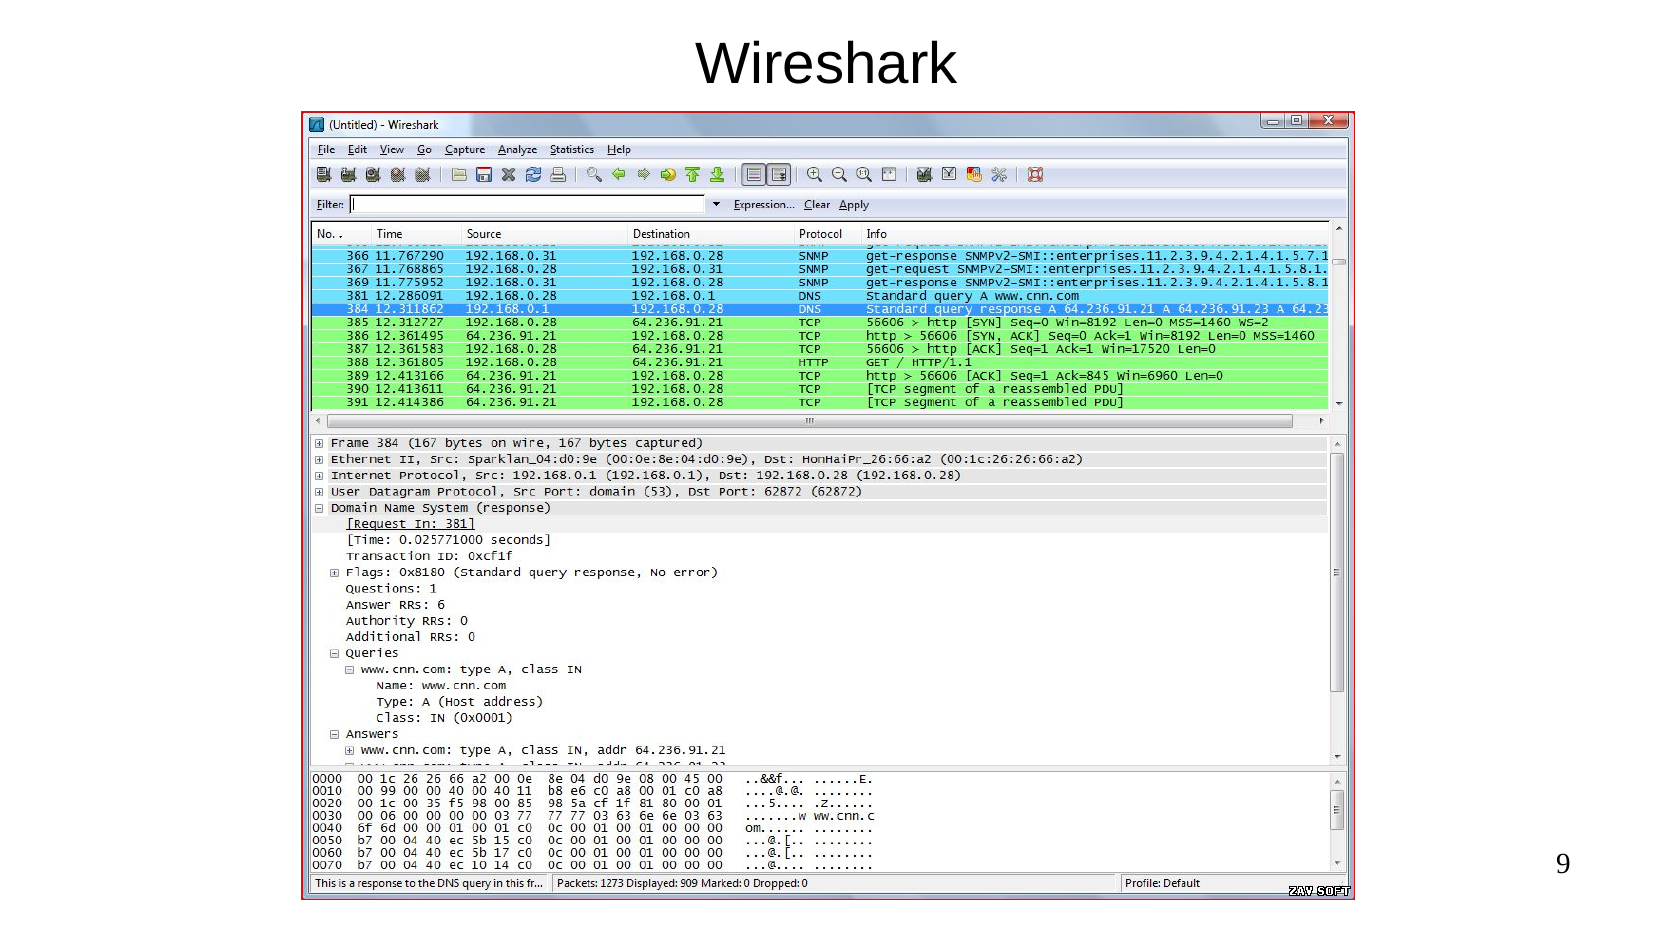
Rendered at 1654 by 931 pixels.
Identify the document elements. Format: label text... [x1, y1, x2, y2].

title Wireshark [82, 30, 1571, 96]
picture [301, 111, 1355, 900]
